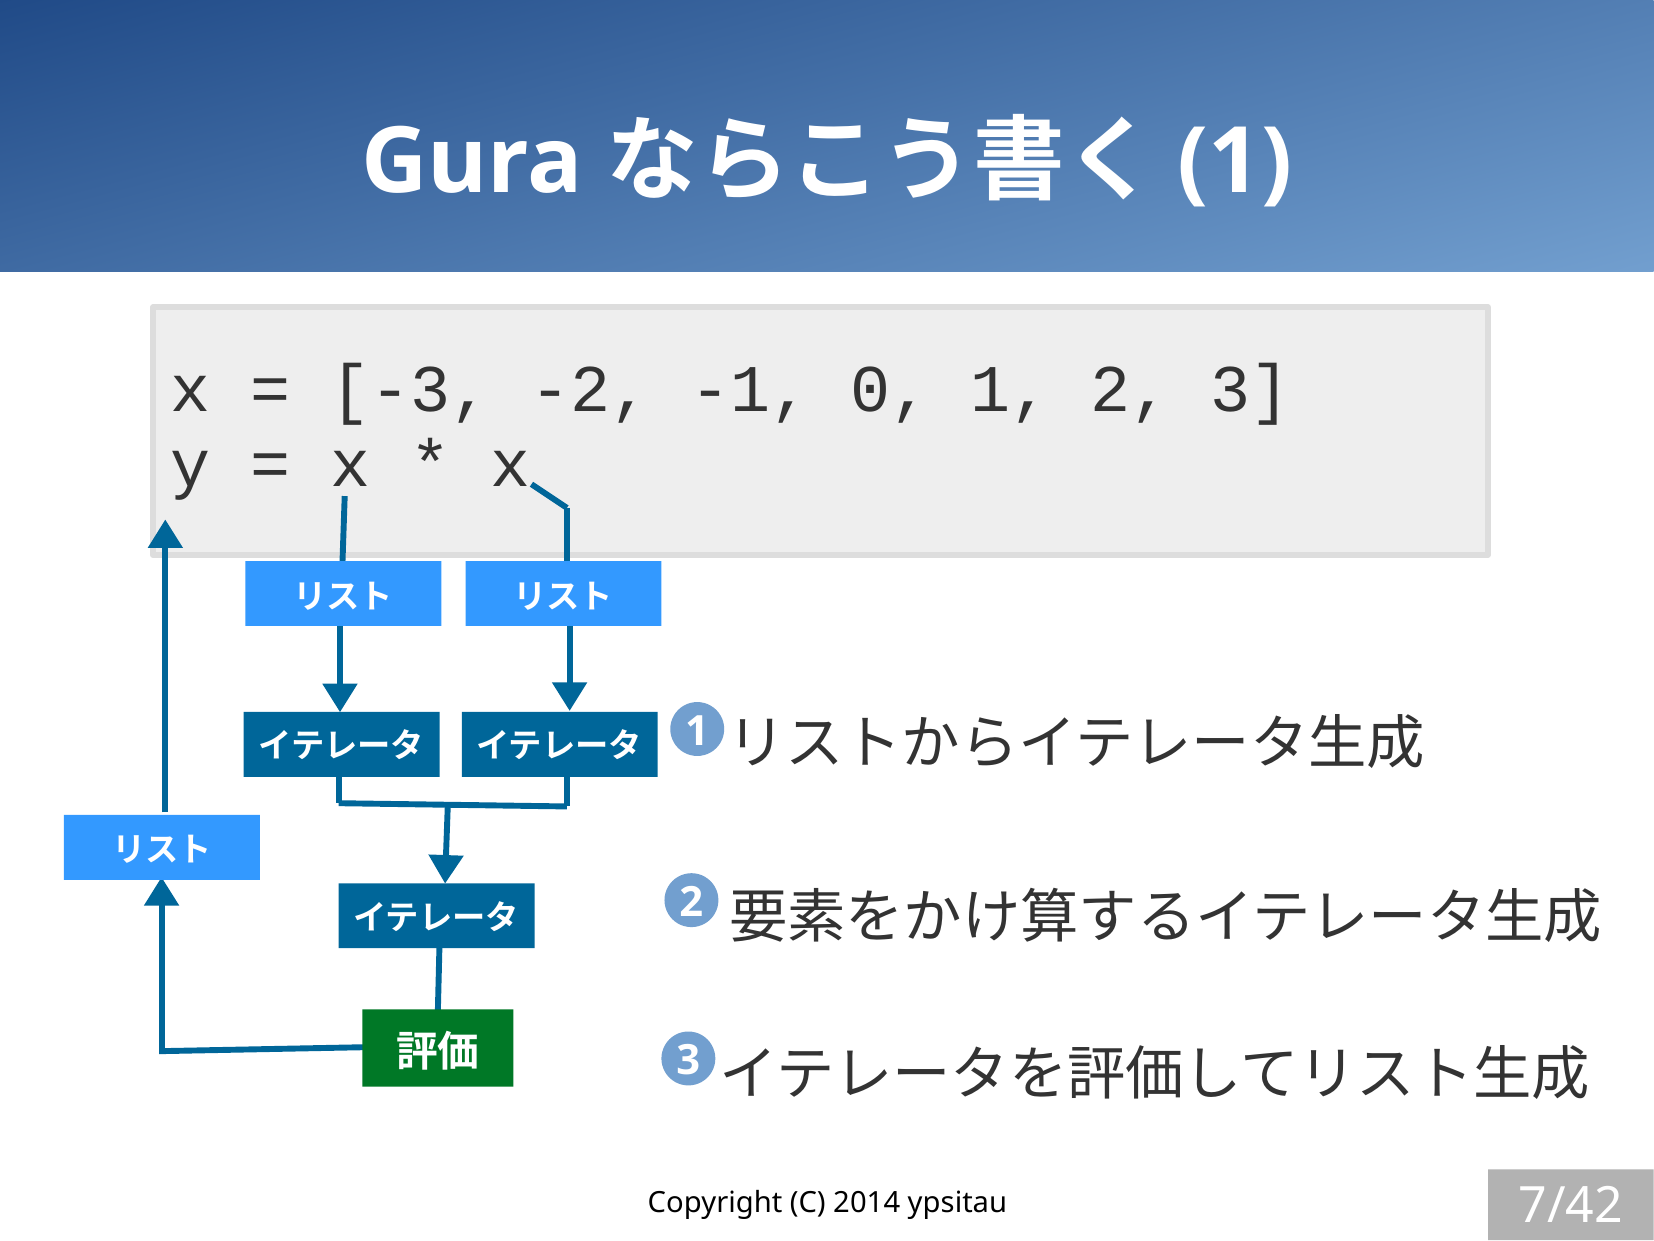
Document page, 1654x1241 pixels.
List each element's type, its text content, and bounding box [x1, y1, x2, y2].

text_box 1 [670, 702, 725, 756]
text_box リスト [465, 561, 662, 626]
text_box リストからイテレータ生成 [712, 688, 1441, 792]
text_box イテレータ [461, 711, 658, 777]
text_box 2 [664, 873, 719, 928]
text_box イテレータ [338, 883, 535, 949]
text_box 要素をかけ算するイテレータ生成 [714, 862, 1619, 965]
text_box イテレータを評価してリスト生成 [704, 1019, 1608, 1123]
text_box x = [-3, -2, -1, 0, 1, 2, 3] y = x * x [153, 307, 1488, 556]
text_box リスト [63, 814, 260, 880]
title Gura ならこう書く (1) [82, 49, 1571, 257]
text_box 3 [661, 1031, 716, 1086]
text_box 評価 [362, 1009, 514, 1087]
text_box イテレータ [243, 711, 440, 777]
text_box リスト [245, 561, 442, 626]
